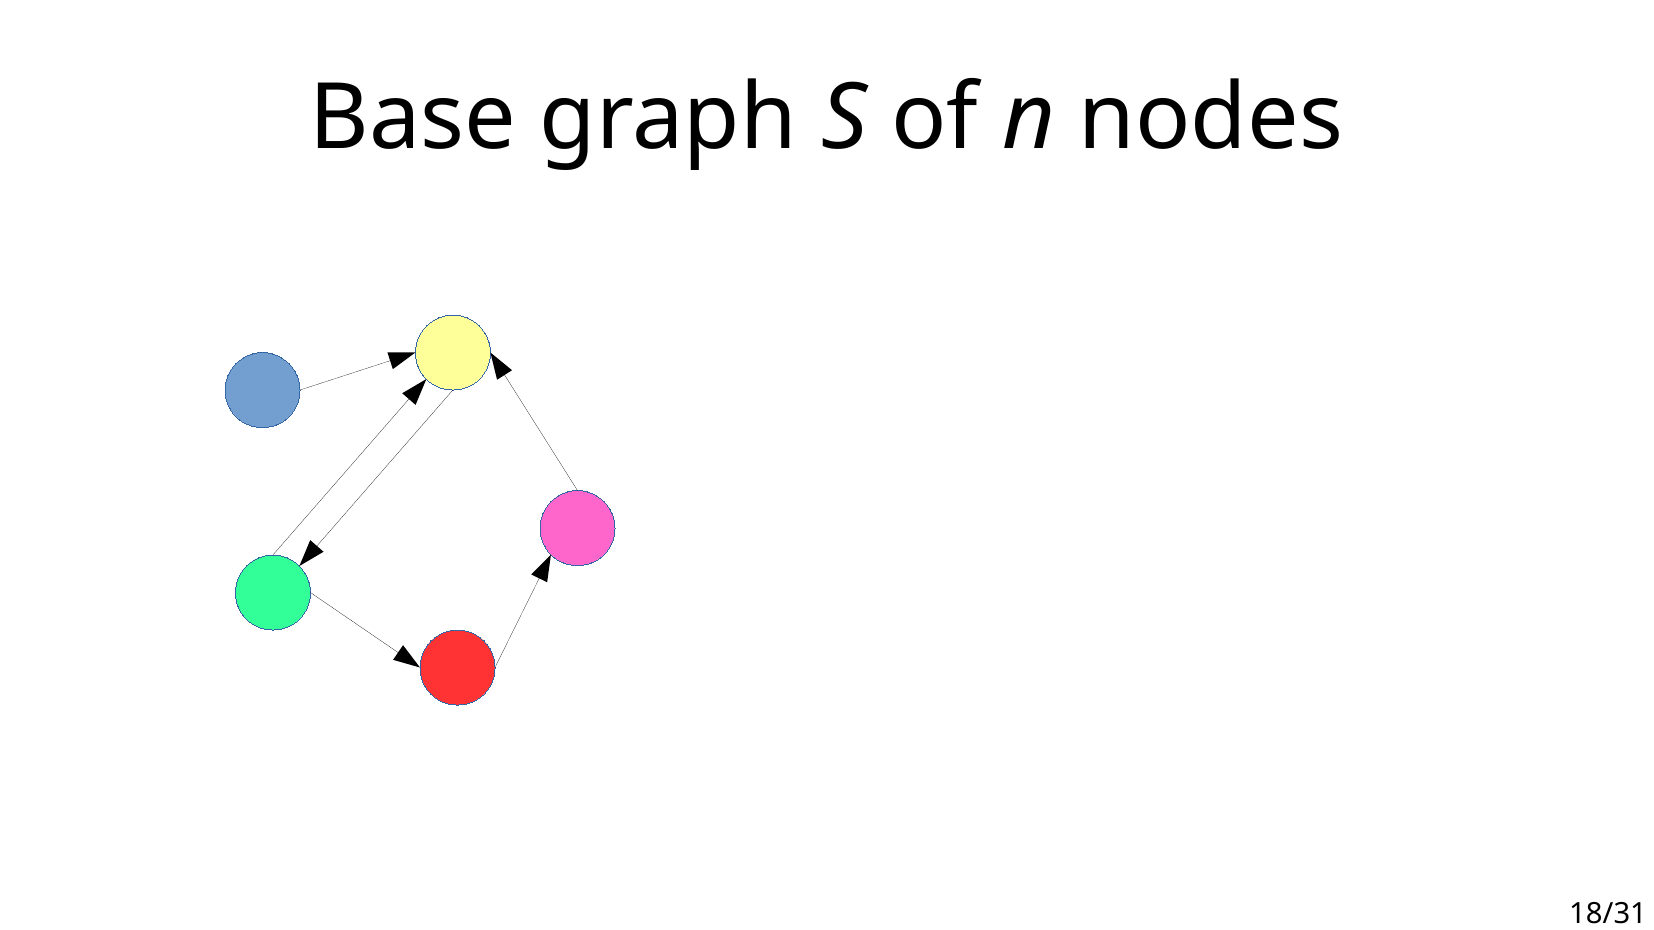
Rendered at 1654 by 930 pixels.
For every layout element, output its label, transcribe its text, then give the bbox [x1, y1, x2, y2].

text_box [420, 630, 496, 706]
text_box [225, 352, 300, 428]
text_box [540, 490, 616, 566]
text_box [415, 315, 491, 391]
text_box [235, 555, 311, 631]
title Base graph S of n nodes [82, 1, 1571, 225]
